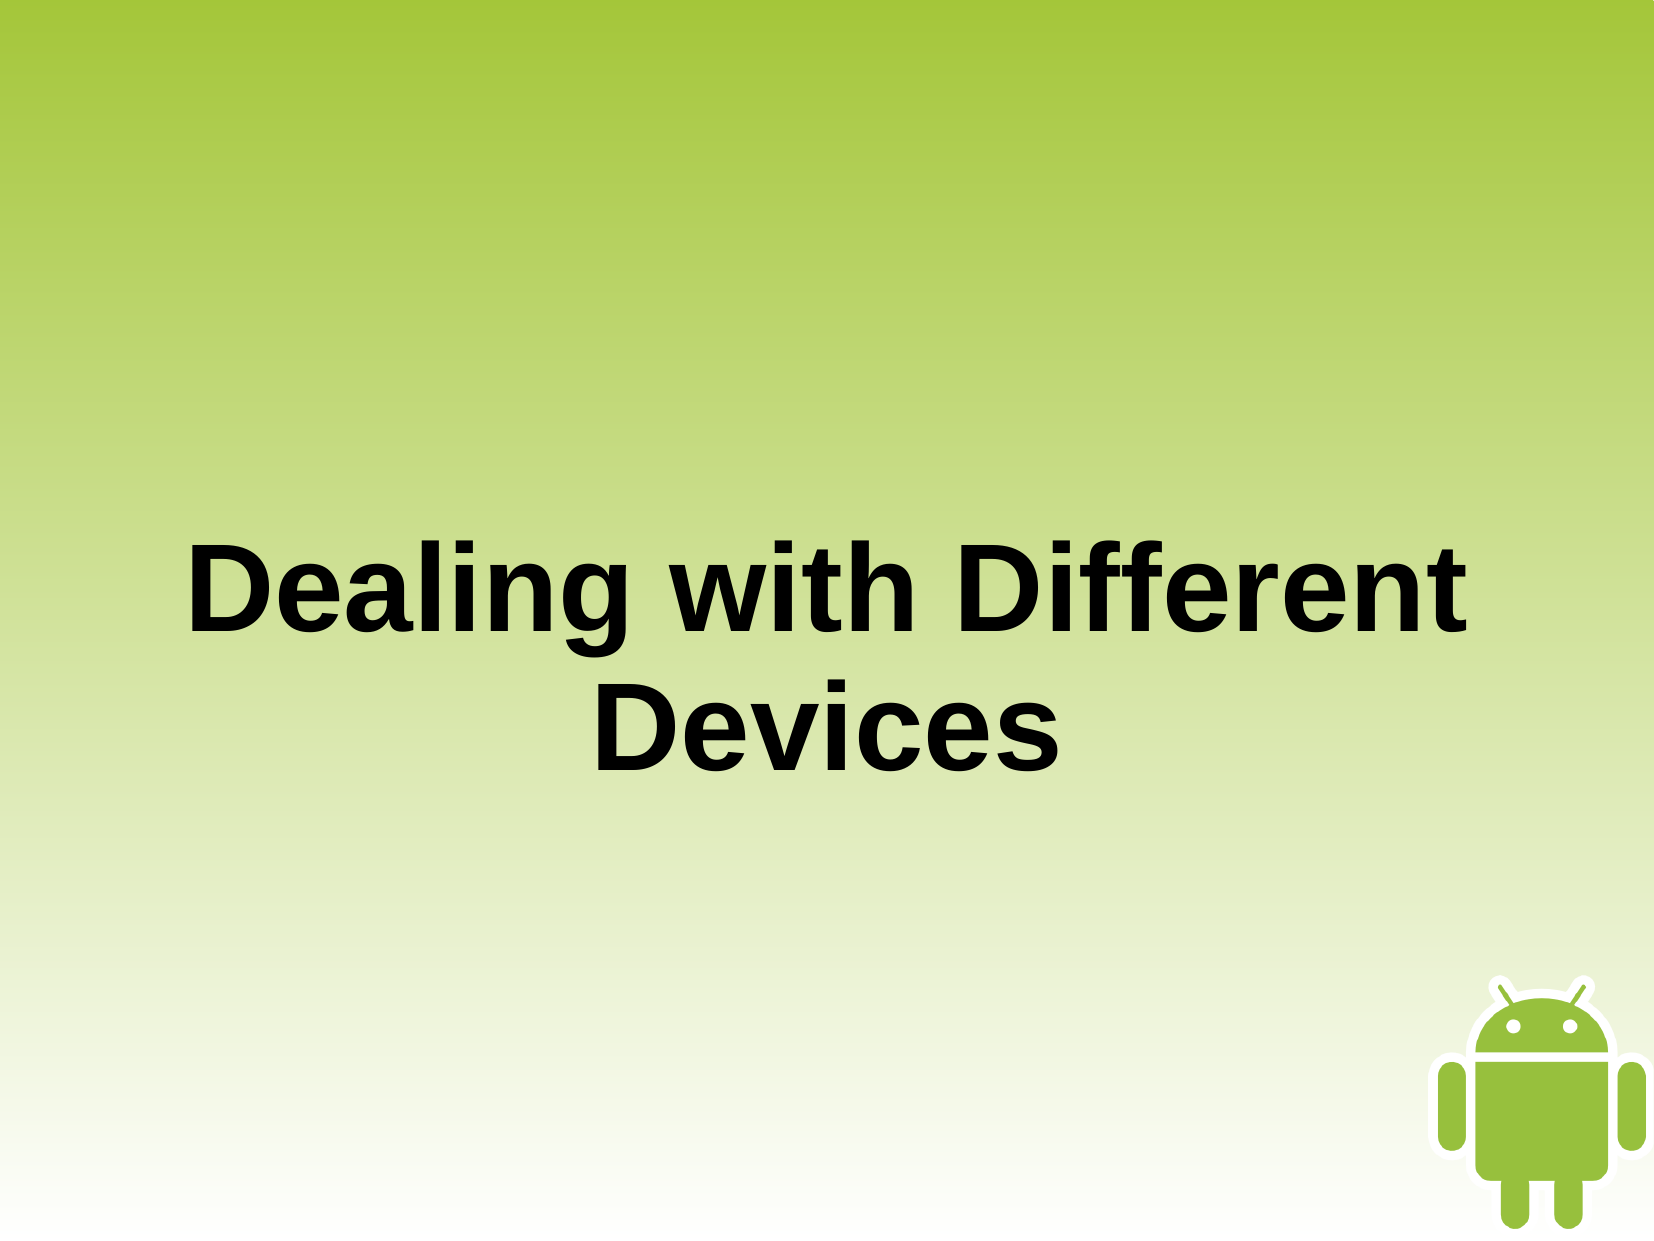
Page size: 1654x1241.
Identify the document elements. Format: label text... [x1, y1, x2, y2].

subtitle Dealing with Different Devices [82, 297, 1571, 1102]
picture [1428, 975, 1654, 1238]
